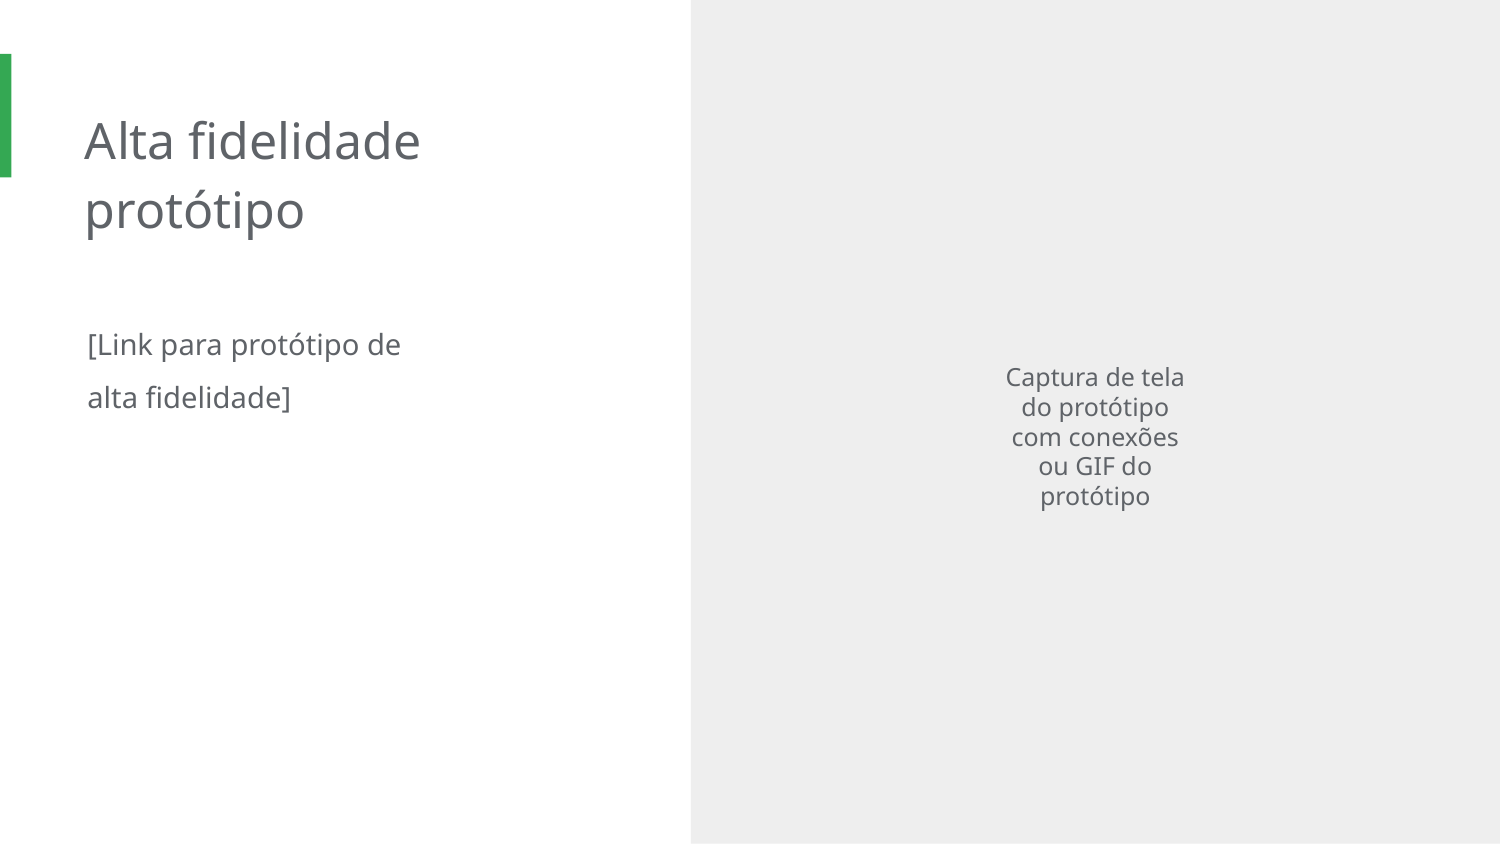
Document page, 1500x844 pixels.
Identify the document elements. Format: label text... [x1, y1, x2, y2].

text_box [690, 0, 1500, 844]
text_box [Link para protótipo de alta fidelidade] [87, 294, 453, 482]
text_box Alta fidelidade protótipo [84, 85, 1234, 254]
text_box Captura de tela do protótipo com conexões ou GIF do protótipo [986, 346, 1205, 526]
